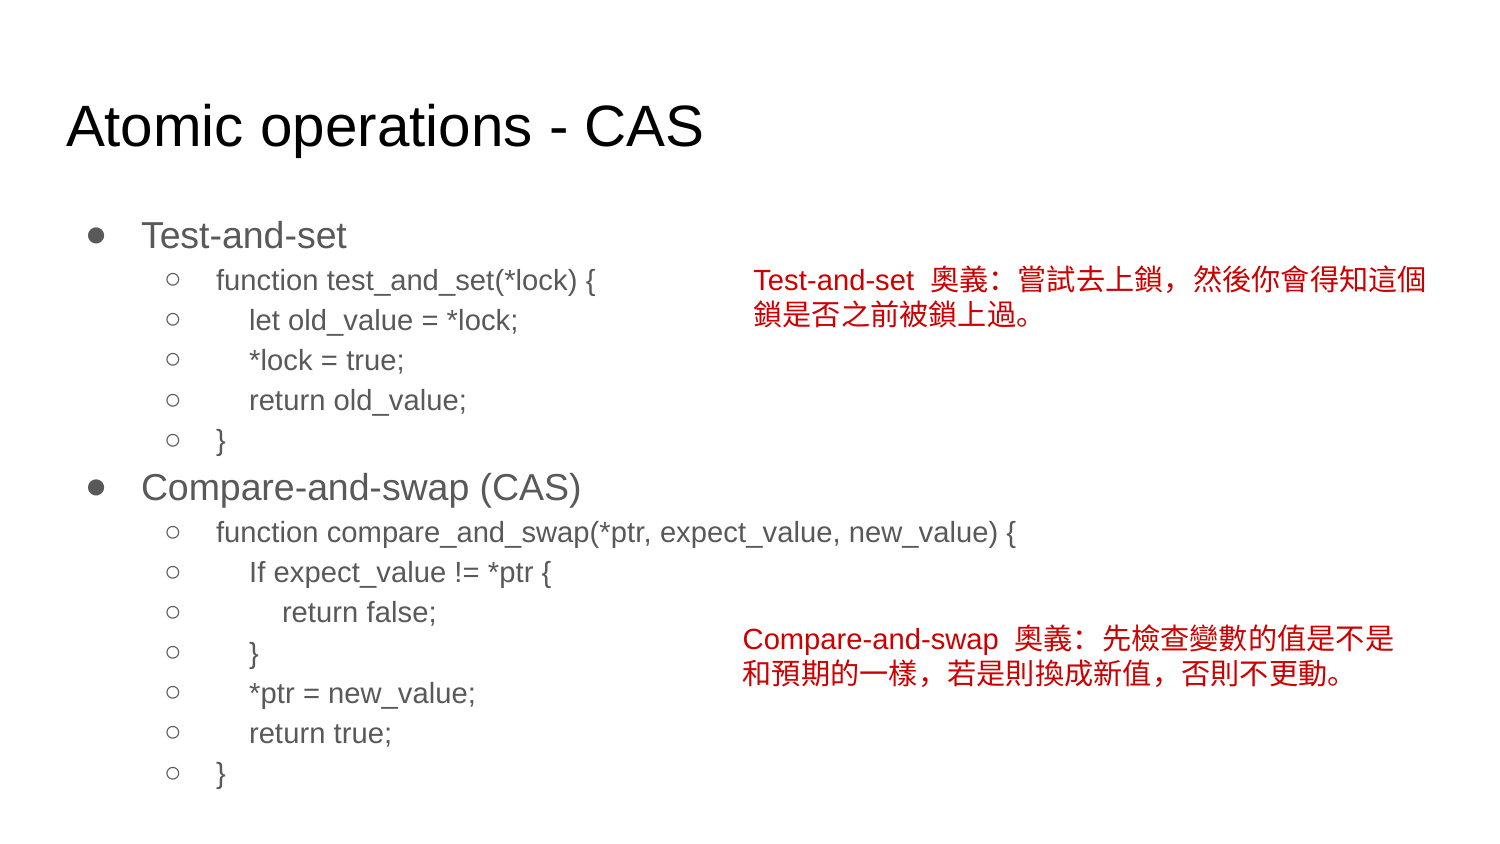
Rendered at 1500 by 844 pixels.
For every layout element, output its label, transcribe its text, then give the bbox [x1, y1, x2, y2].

list Test-and-set function test_and_set(*lock) { let old_value = *lock; *lock = true; return old_value; } Compare-and-swap (CAS) function compare_and_swap(*ptr, expect_value, new_value) { If expect_value != *ptr { return false; } *ptr = new_value; return true; } [51, 189, 1449, 750]
text_box Compare-and-swap 奧義：先檢查變數的值是不是和預期的一樣，若是則換成新值，否則不更動。 [727, 605, 1439, 776]
title Atomic operations - CAS [51, 72, 1449, 167]
text_box Test-and-set 奧義：嘗試去上鎖，然後你會得知這個鎖是否之前被鎖上過。 [738, 246, 1449, 330]
